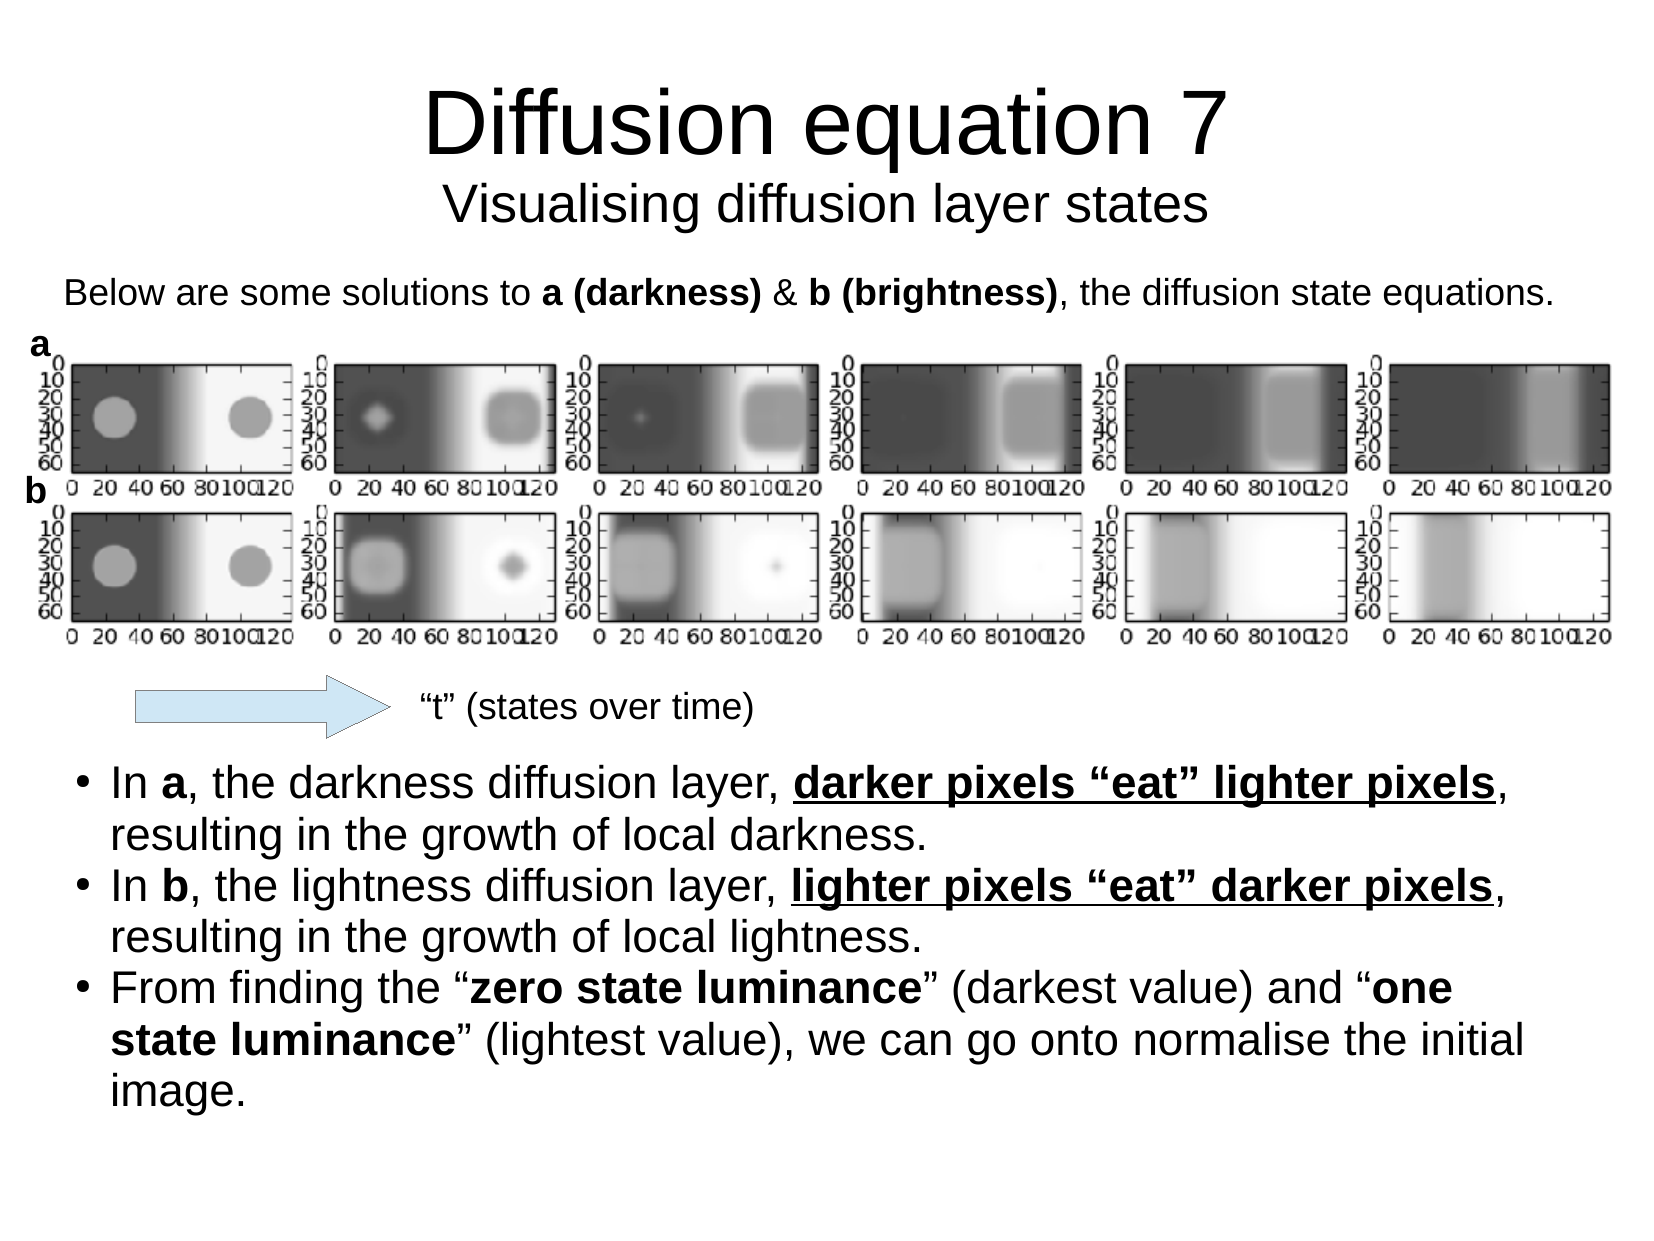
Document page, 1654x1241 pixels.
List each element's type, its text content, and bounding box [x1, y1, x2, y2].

title Diffusion equation 7 Visualising diffusion layer states [82, 49, 1571, 257]
text_box [135, 675, 391, 739]
text_box In a, the darkness diffusion layer, darker pixels “eat” lighter pixels, resulting in the growth of local darkness. In b, the lightness diffusion layer, lighter pixels “eat” darker pixels, resulting in the growth of local lightness. From finding the “zero state luminance” (darkest value) and “one state luminance” (lightest value), we can go onto normalise the initial image. [60, 750, 1576, 1137]
text_box “t” (states over time) [405, 678, 871, 751]
picture [20, 352, 1654, 661]
text_box Below are some solutions to a (darkness) & b (brightness), the diffusion state equations. [48, 264, 1579, 352]
text_box a [15, 315, 66, 462]
text_box b [9, 461, 63, 654]
